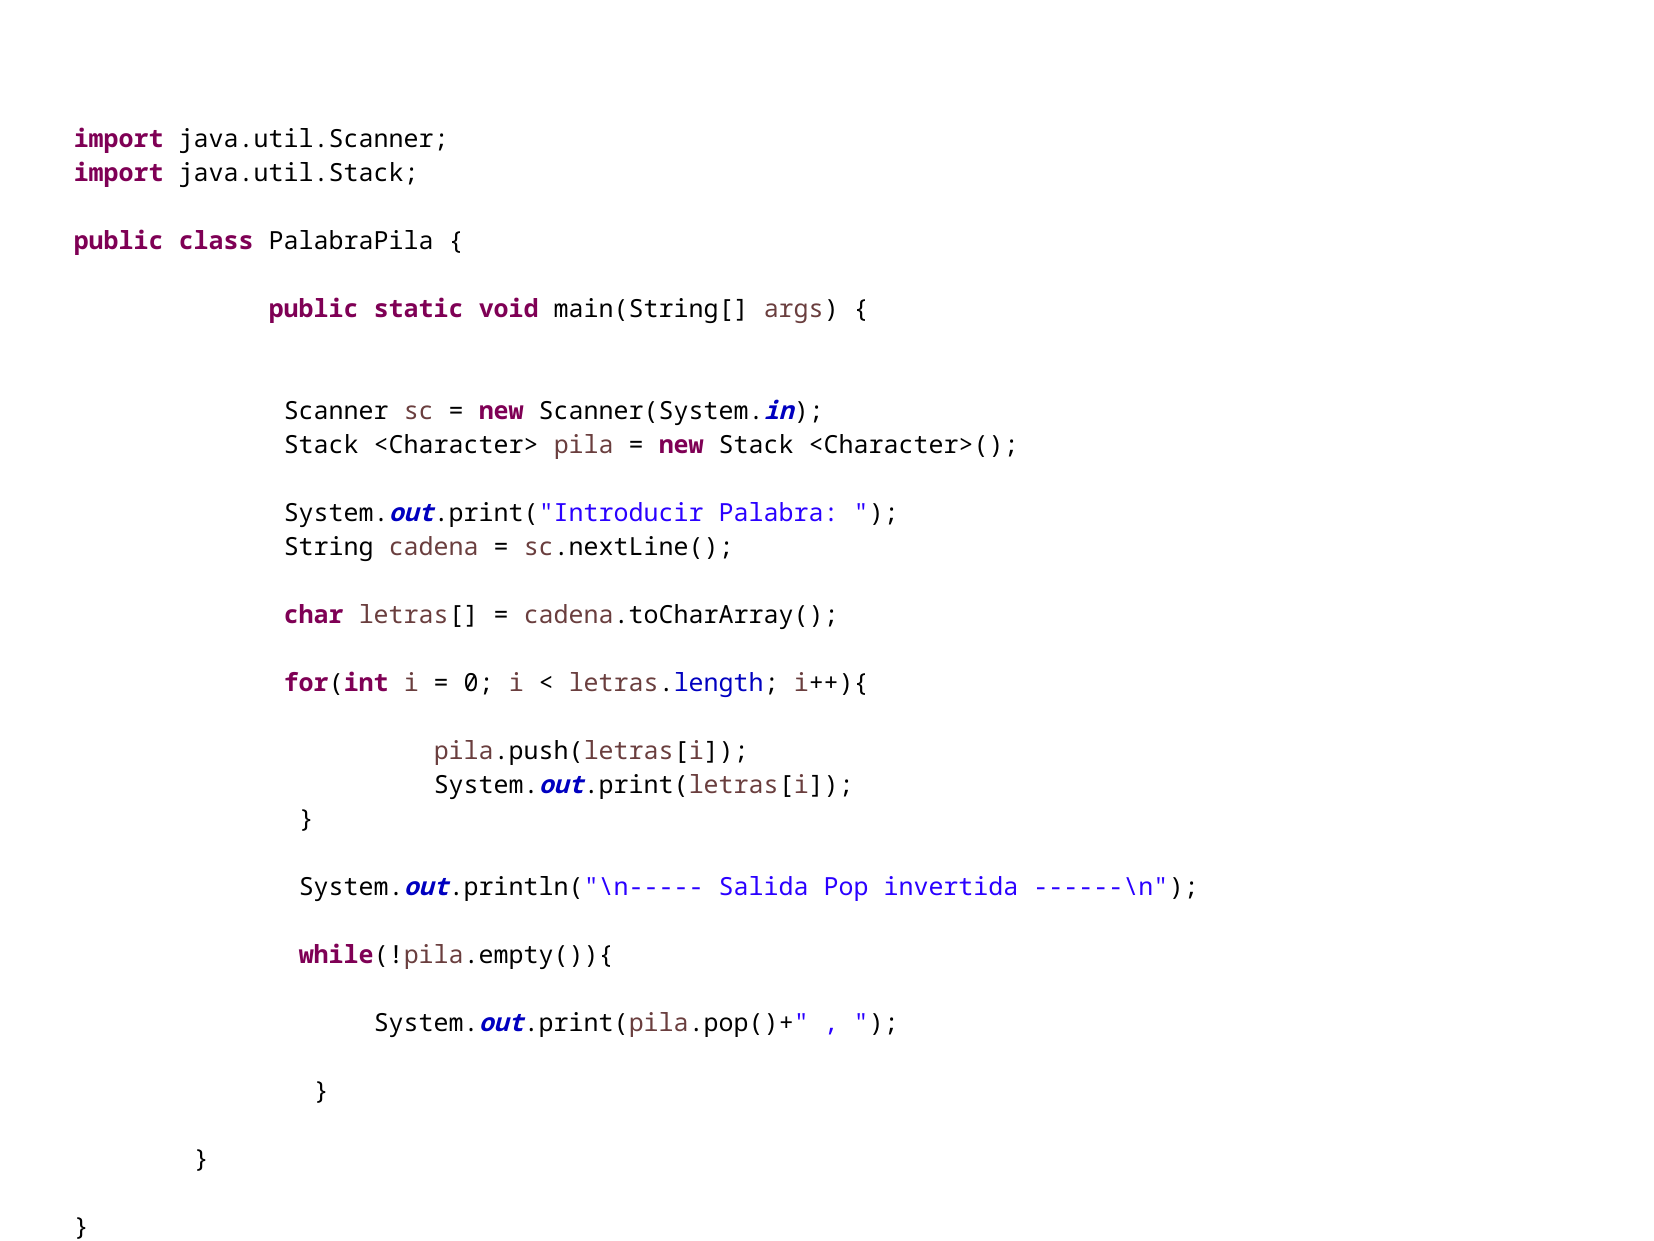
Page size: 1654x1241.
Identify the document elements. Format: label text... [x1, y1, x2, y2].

text_box import java.util.Scanner; import java.util.Stack; public class PalabraPila { public static void main(String[] args) { Scanner sc = new Scanner(System.in); Stack <Character> pila = new Stack <Character>(); System.out.print("Introducir Palabra: "); String cadena = sc.nextLine(); char letras[] = cadena.toCharArray(); for(int i = 0; i < letras.length; i++){ pila.push(letras[i]); System.out.print(letras[i]); } System.out.println("\n----- Salida Pop invertida ------\n"); while(!pila.empty()){ System.out.print(pila.pop()+" , "); } } } [59, 113, 1565, 1152]
